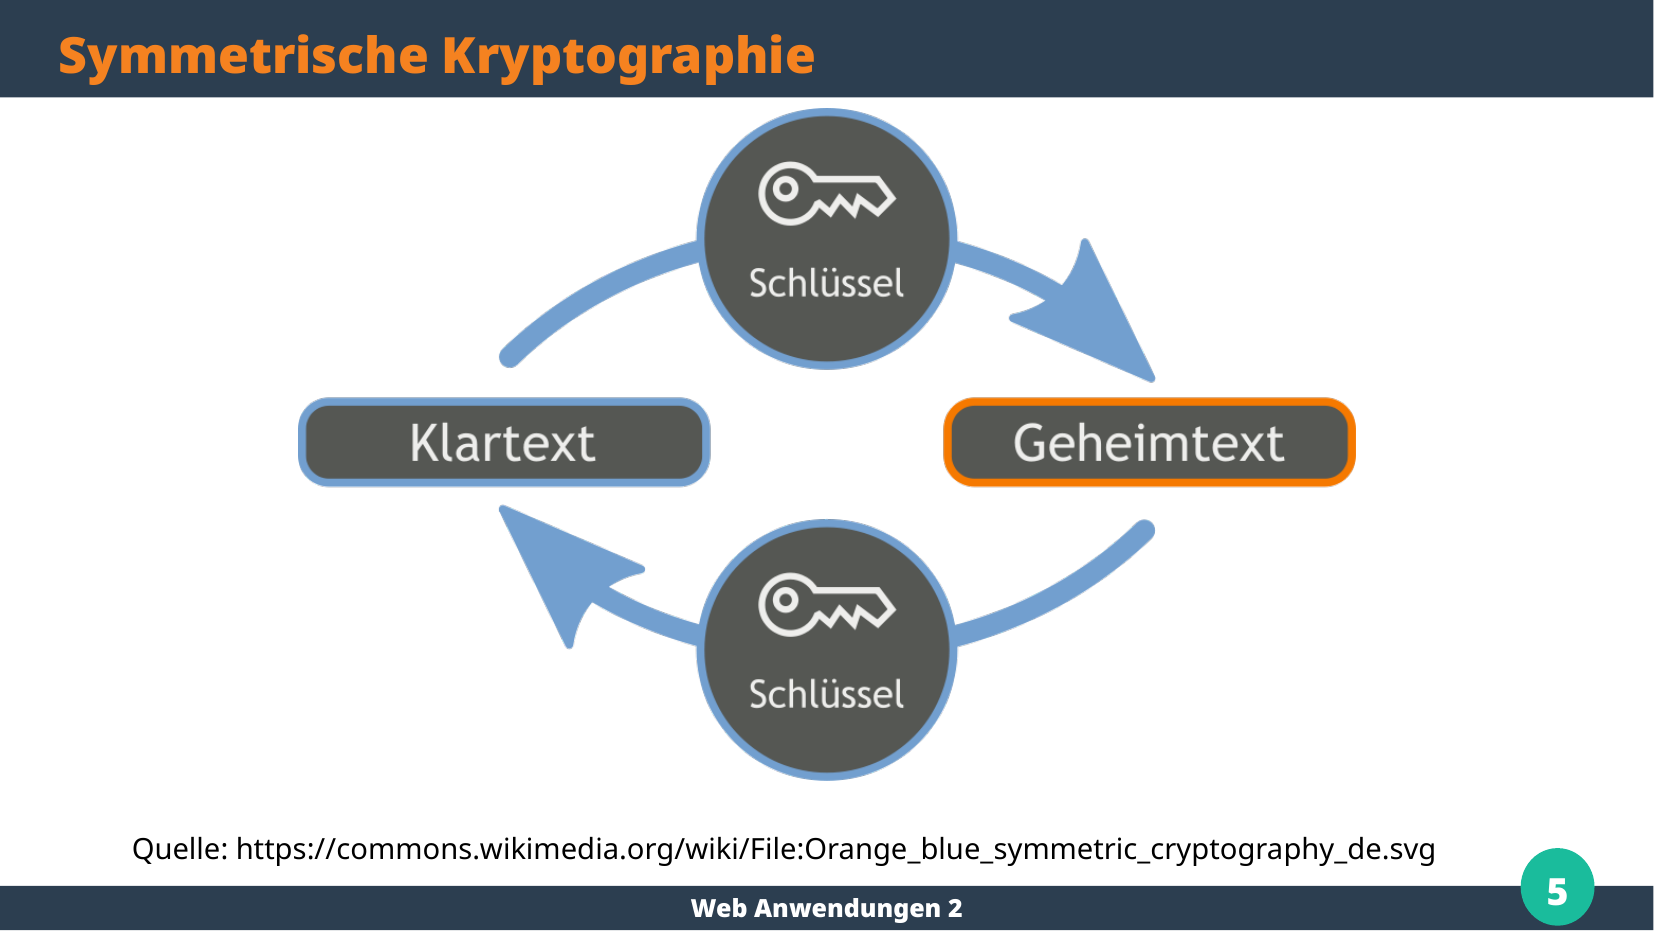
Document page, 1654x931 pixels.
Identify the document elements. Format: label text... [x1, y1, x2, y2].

title Symmetrische Kryptographie [59, 8, 1595, 89]
text_box Quelle: https://commons.wikimedia.org/wiki/File:Orange_blue_symmetric_cryptography_de.svg [117, 820, 1537, 870]
picture [298, 108, 1356, 781]
